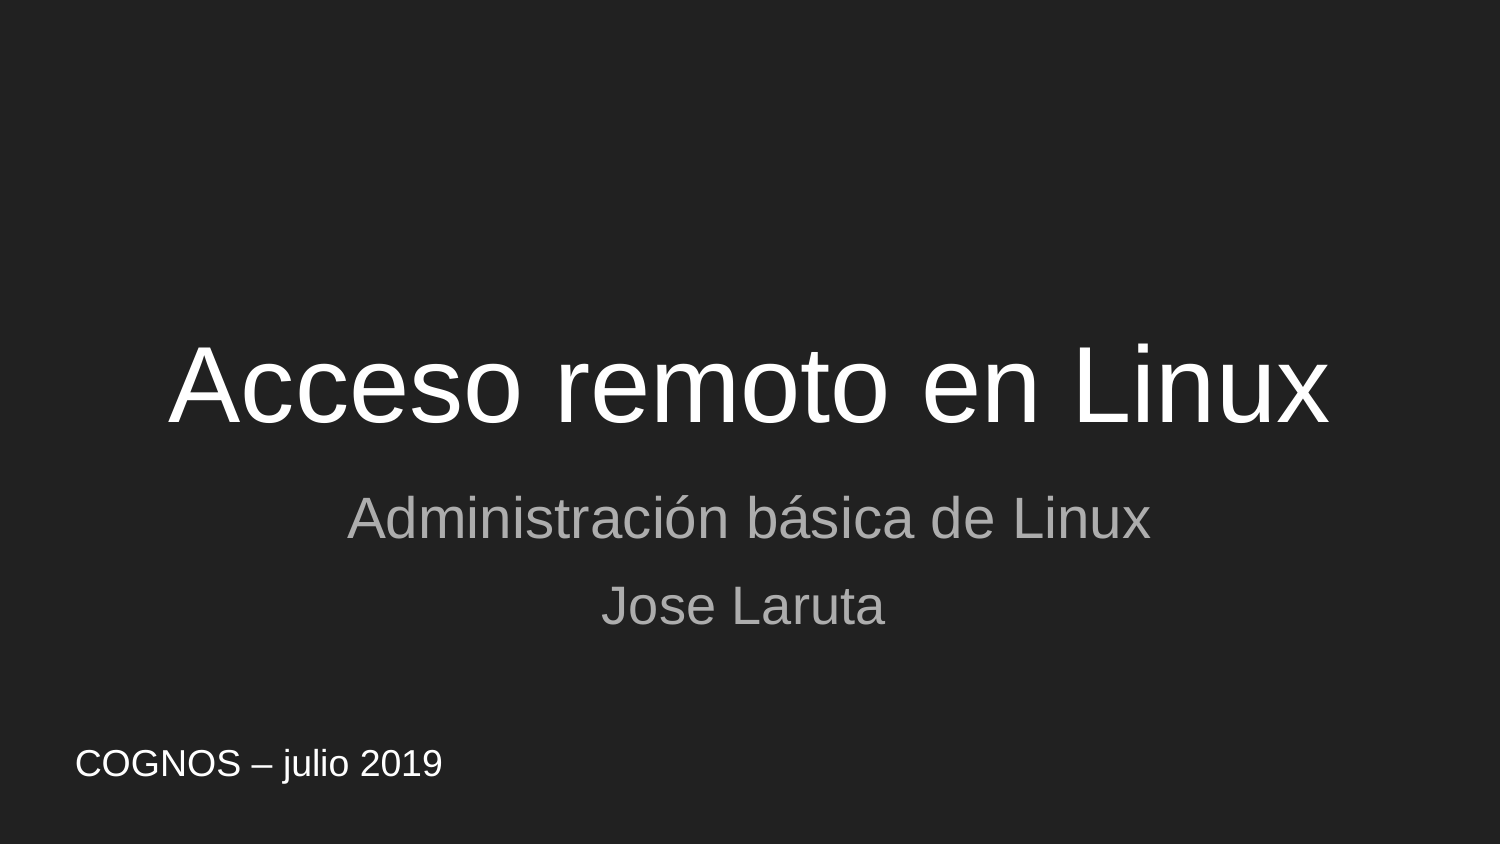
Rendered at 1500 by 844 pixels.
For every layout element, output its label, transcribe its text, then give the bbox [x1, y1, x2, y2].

subtitle Administración básica de Linux [51, 464, 1449, 595]
text_box COGNOS – julio 2019 [60, 735, 1441, 792]
text_box Jose Laruta [45, 555, 1443, 685]
title Acceso remoto en Linux [51, 122, 1449, 459]
